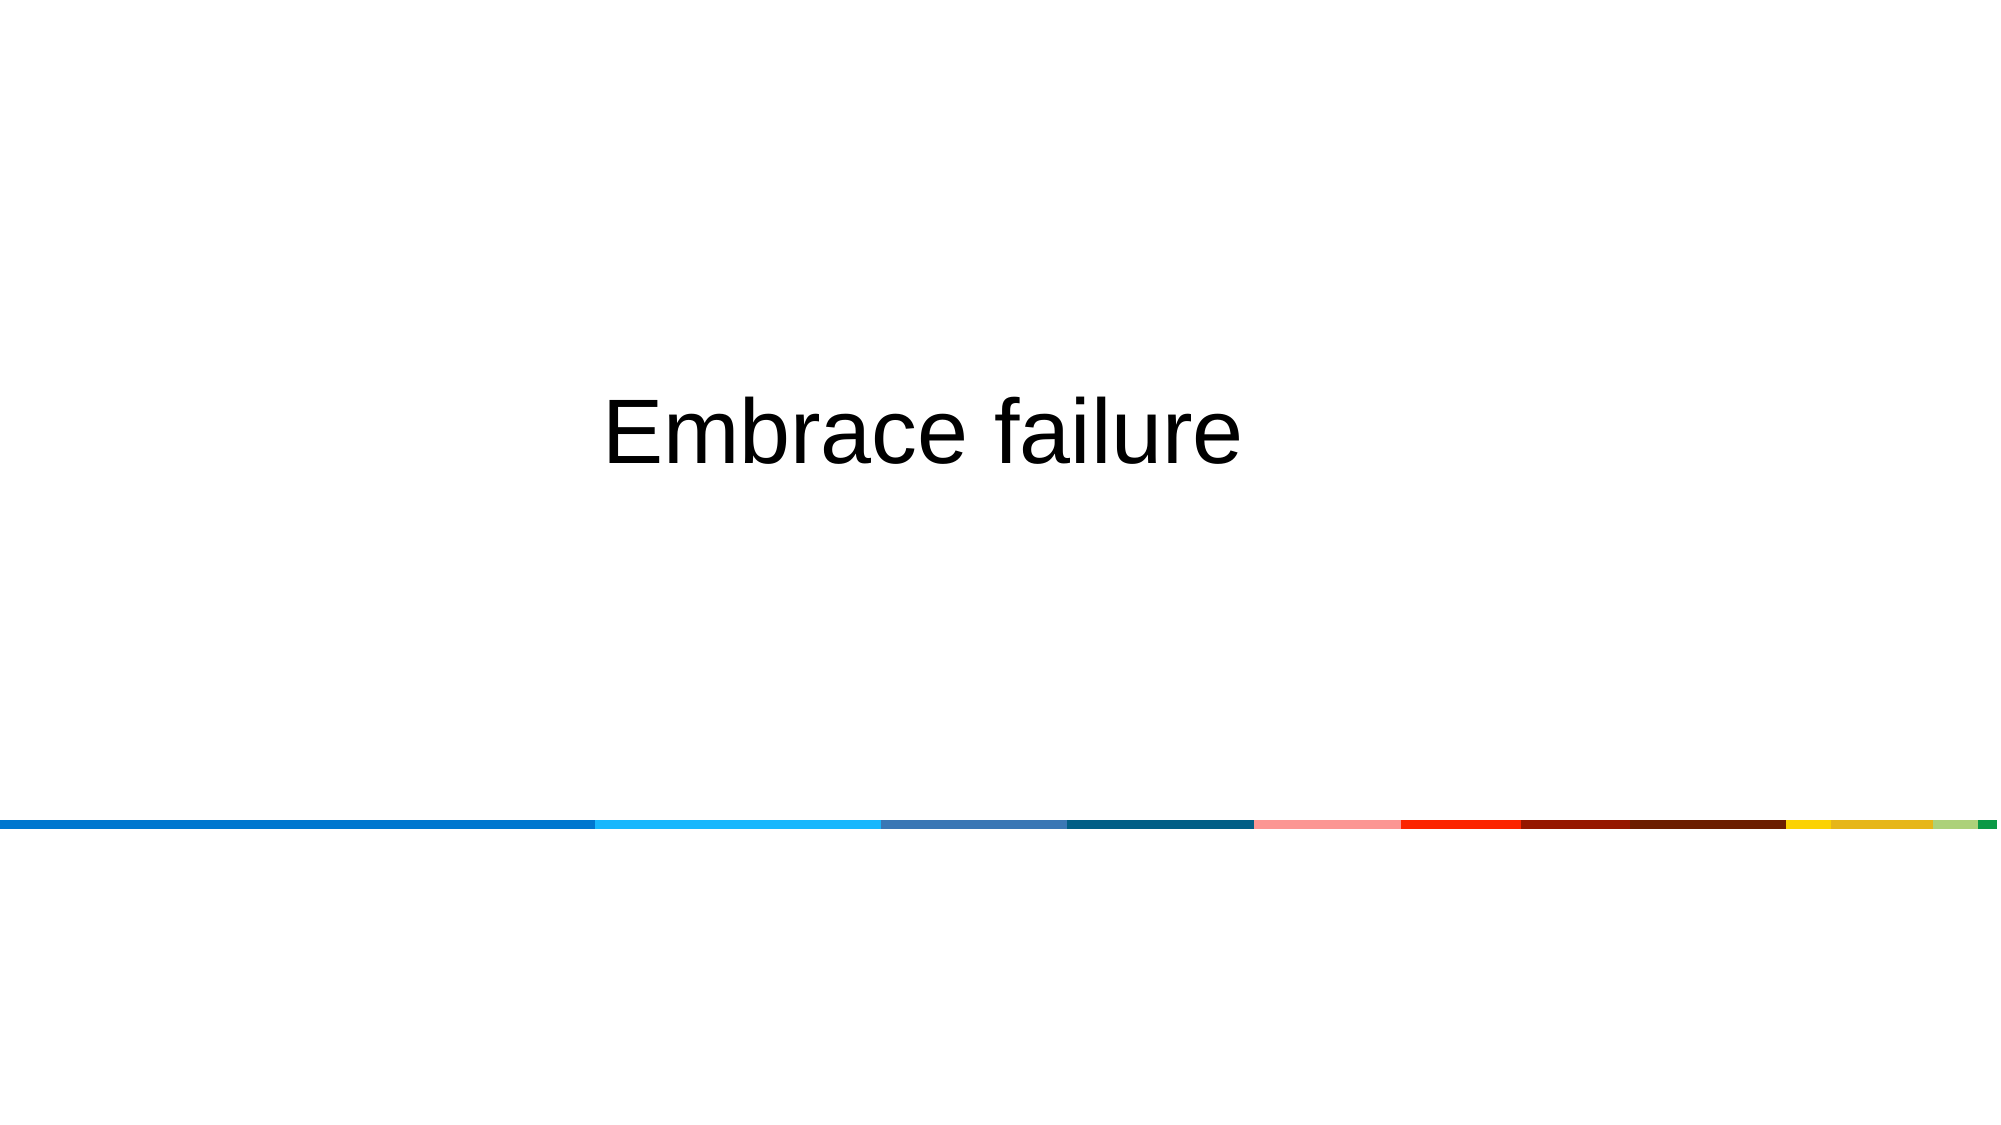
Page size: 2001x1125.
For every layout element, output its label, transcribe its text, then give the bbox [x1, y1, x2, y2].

text_box [0, 820, 1997, 829]
text_box Embrace failure [61, 324, 1787, 543]
